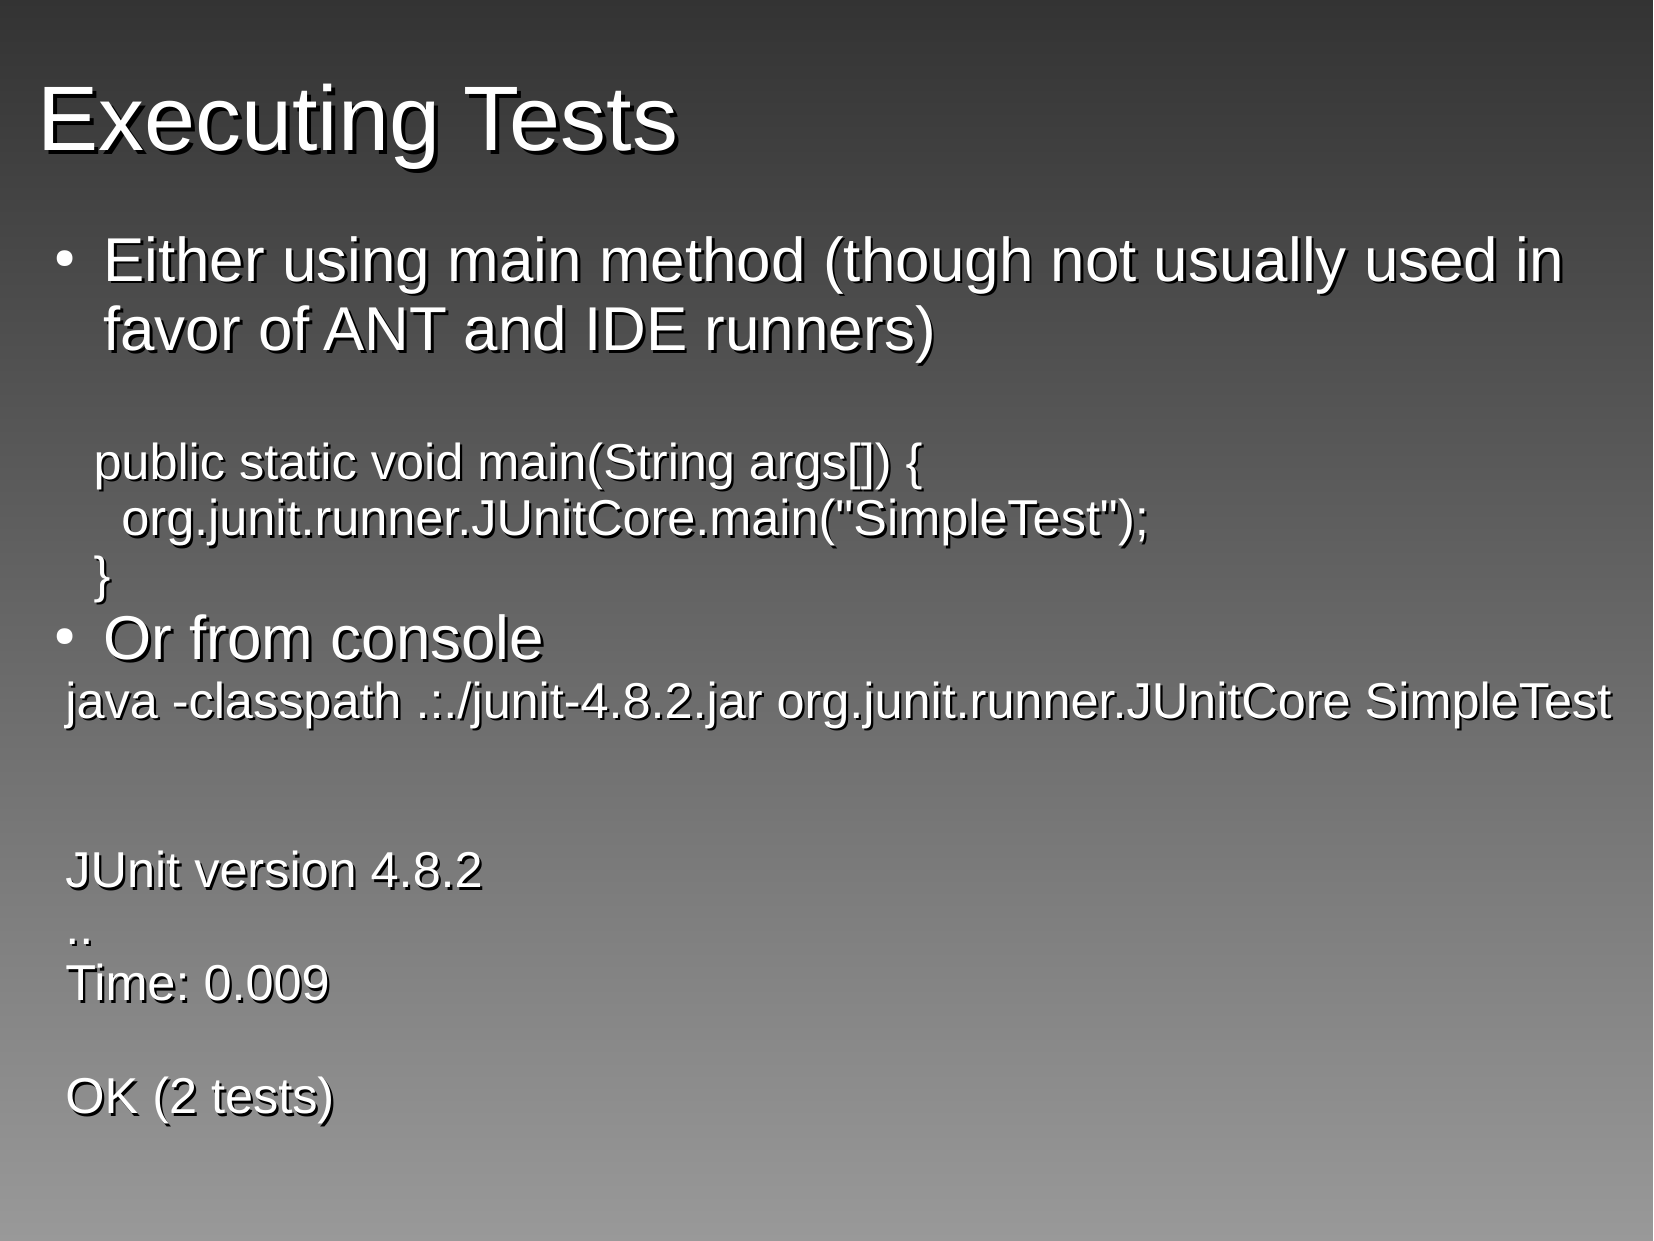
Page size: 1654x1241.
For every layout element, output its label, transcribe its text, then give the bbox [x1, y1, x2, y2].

title Executing Tests [37, 56, 1613, 181]
list Either using main method (though not usually used in favor of ANT and IDE runners) public static void main(String args[]) { org.junit.runner.JUnitCore.main("SimpleTest"); } Or from console java -classpath .:./junit-4.8.2.jar org.junit.runner.JUnitCore SimpleTest JUnit version 4.8.2 .. Time: 0.009 OK (2 tests) [37, 225, 1613, 1126]
